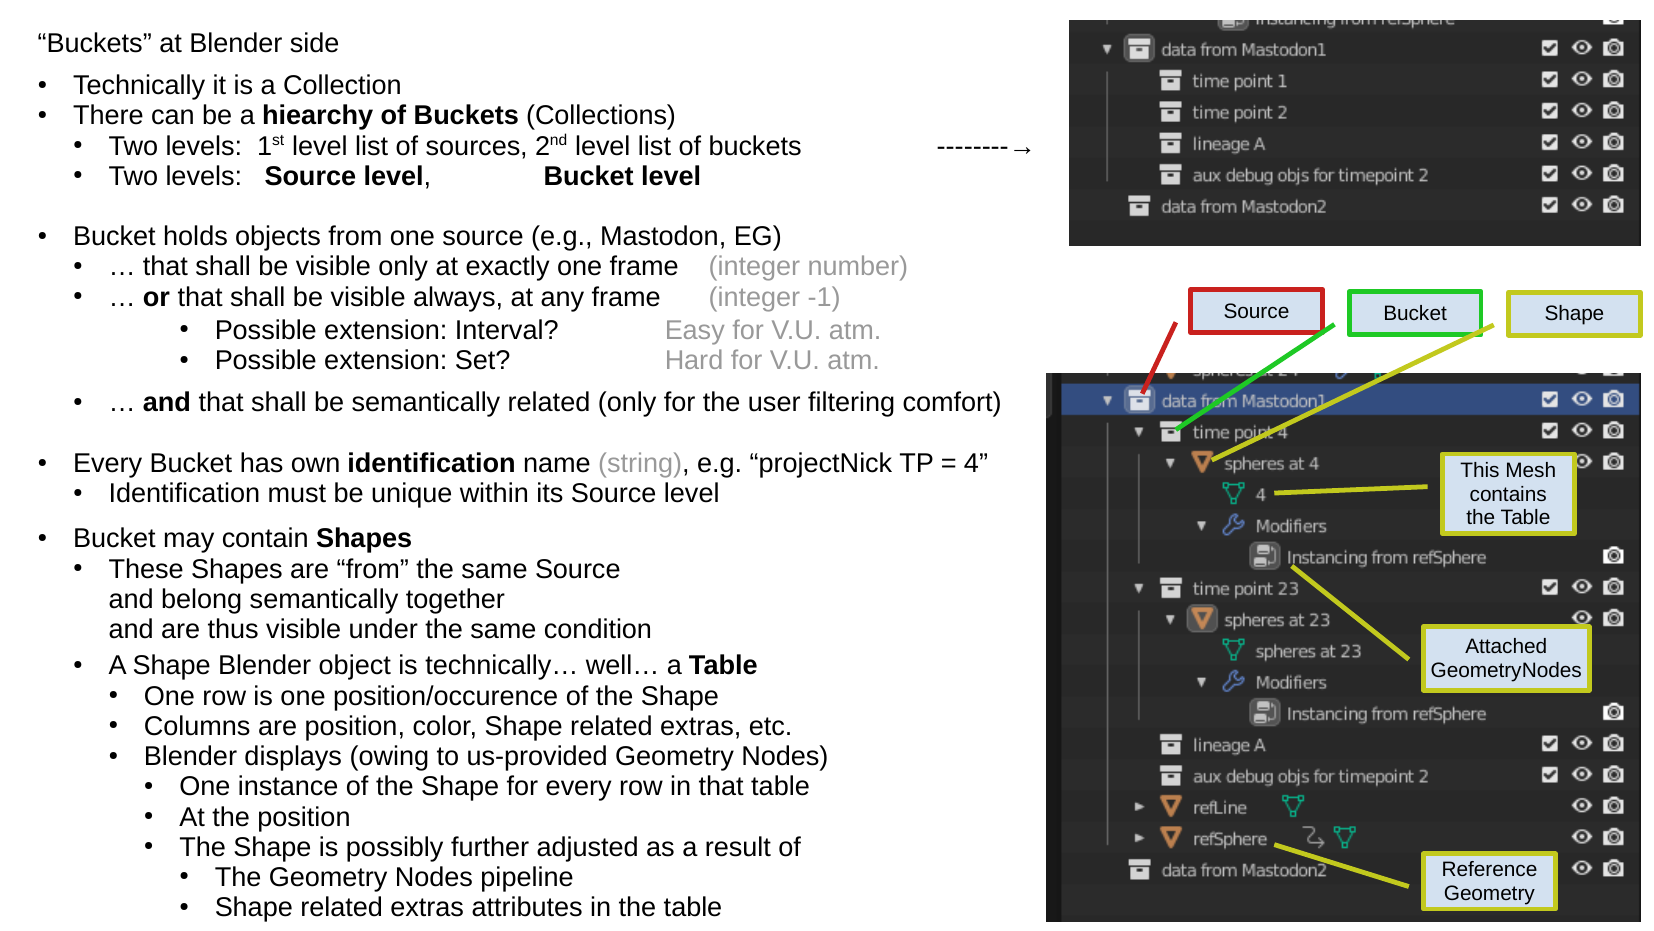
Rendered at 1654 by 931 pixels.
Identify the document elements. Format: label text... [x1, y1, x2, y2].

text_box Shape [1509, 292, 1640, 335]
picture [1046, 373, 1641, 922]
text_box Attached GeometryNodes [1424, 627, 1589, 690]
text_box Bucket [1349, 292, 1481, 335]
picture [1069, 20, 1641, 246]
text_box This Mesh contains the Table [1442, 454, 1574, 534]
text_box Reference Geometry [1424, 854, 1555, 909]
text_box “Buckets” at Blender side Technically it is a Collection There can be a hiearchy of Buckets (Collections) Two levels: 1st level list of sources, 2nd level list of buckets --------→ Two levels: Source level, Bucket level Bucket holds objects from one source (e.g., Mastodon, EG) … that shall be visible only at exactly one frame (integer number) … or that shall be visible always, at any frame (integer -1) Possible extension: Interval? Easy for V.U. atm. Possible extension: Set? Hard for V.U. atm. … and that shall be semantically related (only for the user filtering comfort) Every Bucket has own identification name (string), e.g. “projectNick TP = 4” Identification must be unique within its Source level Bucket may contain Shapes These Shapes are “from” the same Source and belong semantically together and are thus visible under the same condition A Shape Blender object is technically… well… a Table One row is one position/occurence of the Shape Columns are position, color, Shape related extras, etc. Blender displays (owing to us-provided Geometry Nodes) One instance of the Shape for every row in that table At the position The Shape is possibly further adjusted as a result of The Geometry Nodes pipeline Shape related extras attributes in the table [22, 20, 1641, 930]
text_box Source [1191, 290, 1322, 333]
